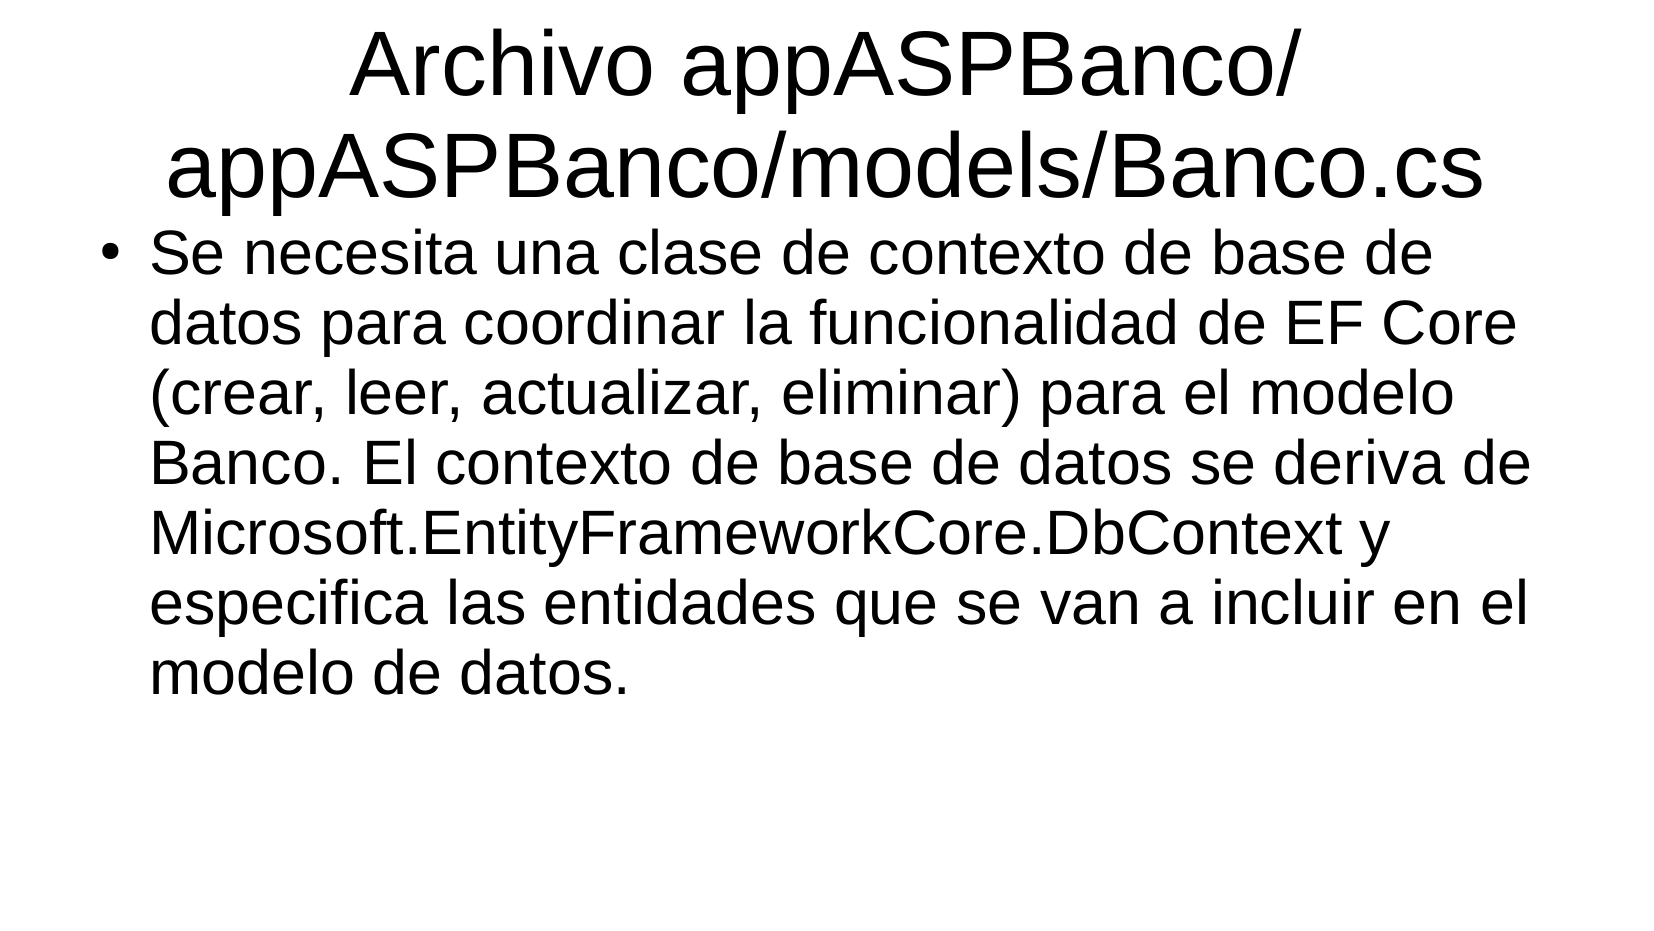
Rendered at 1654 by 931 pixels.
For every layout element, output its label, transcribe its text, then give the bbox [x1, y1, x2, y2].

list Se necesita una clase de contexto de base de datos para coordinar la funcionalidad de EF Core (crear, leer, actualizar, eliminar) para el modelo Banco. El contexto de base de datos se deriva de Microsoft.EntityFrameworkCore.DbContext y especifica las entidades que se van a incluir en el modelo de datos. [82, 217, 1571, 758]
title Archivo appASPBanco/ appASPBanco/models/Banco.cs [82, 12, 1571, 217]
